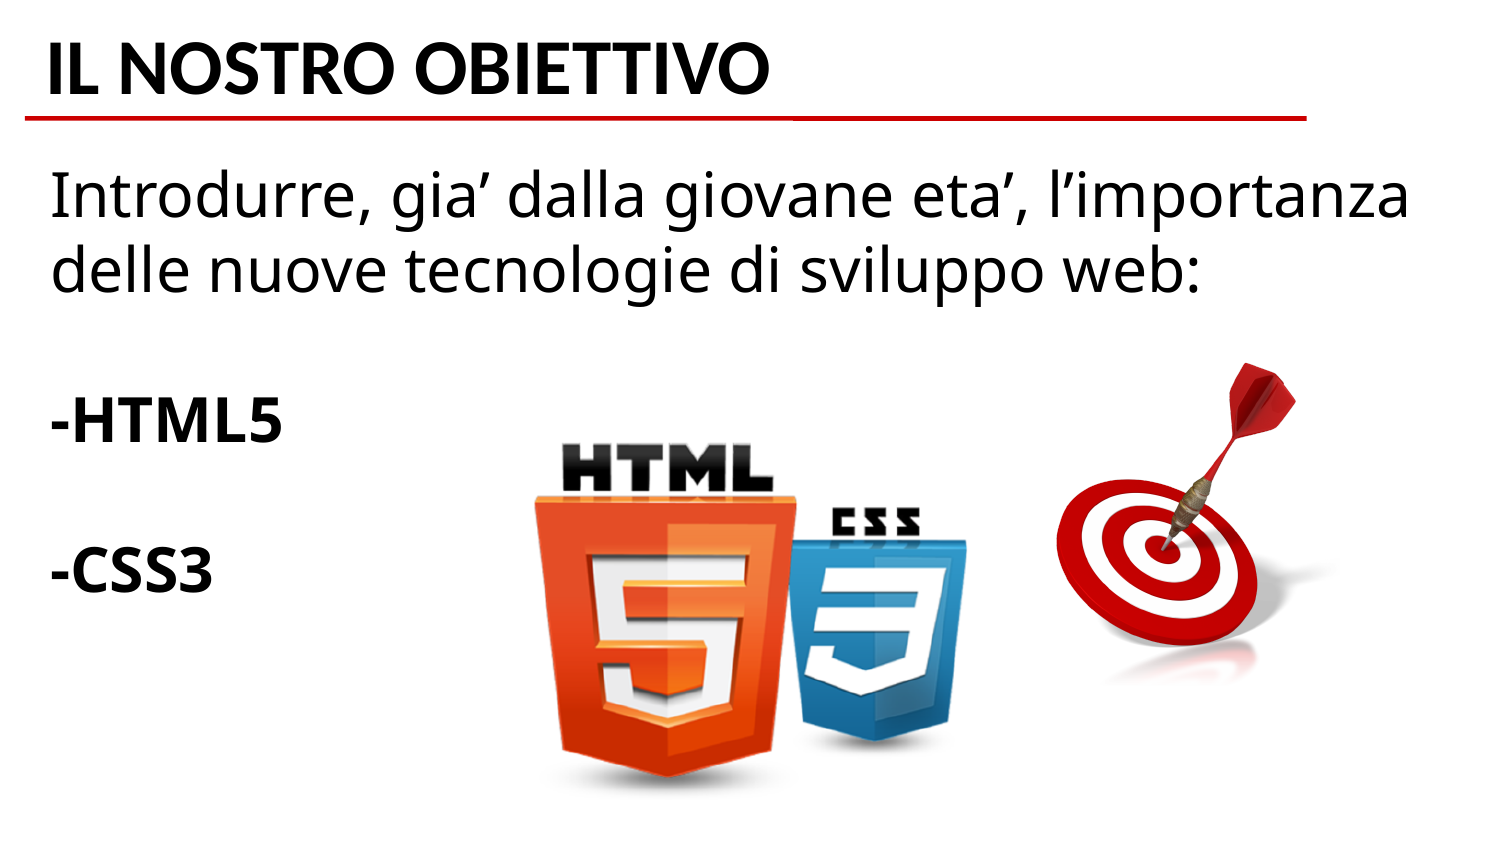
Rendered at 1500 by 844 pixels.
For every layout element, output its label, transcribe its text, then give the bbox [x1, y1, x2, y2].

title IL NOSTRO OBIETTIVO [29, 0, 1292, 88]
picture [522, 431, 978, 800]
picture [1004, 350, 1340, 687]
text_box Introdurre, gia’ dalla giovane eta’, l’importanza delle nuove tecnologie di sviluppo web: -HTML5 -CSS3 [35, 80, 1500, 669]
